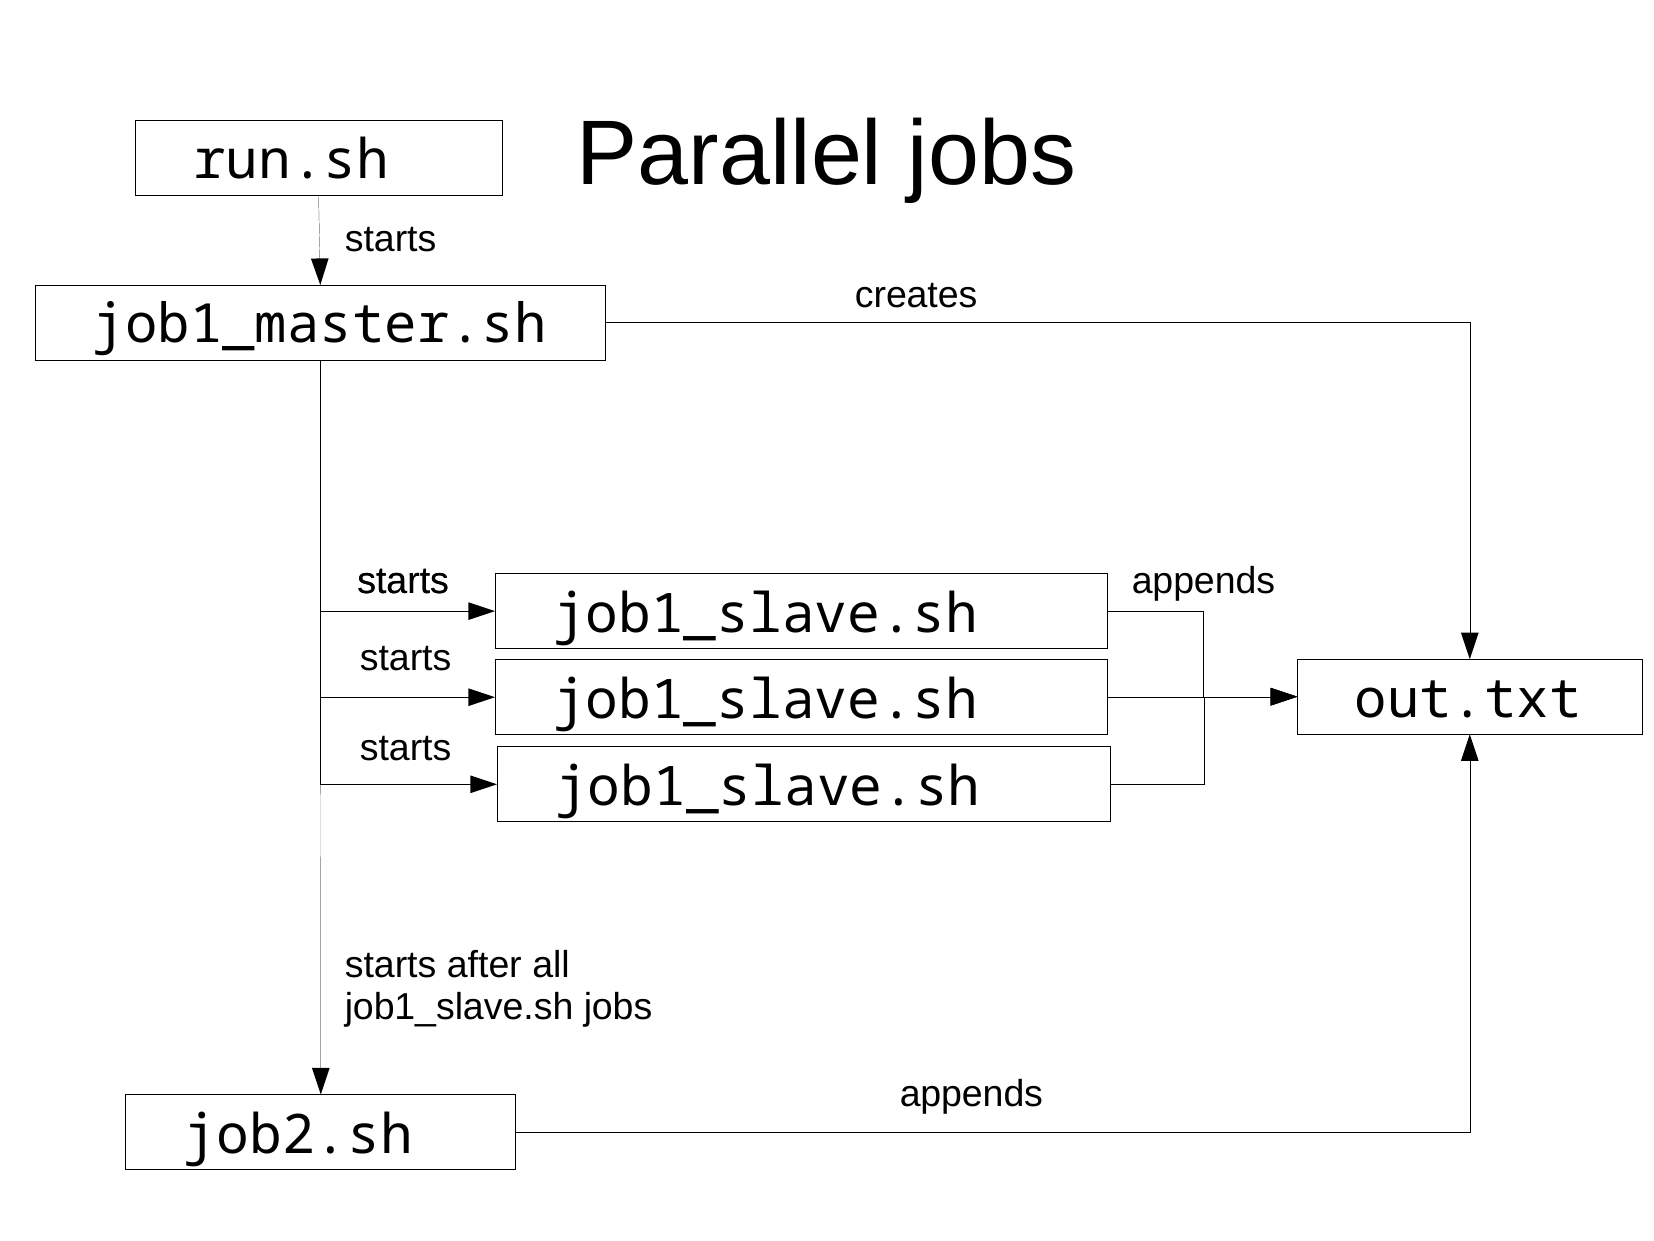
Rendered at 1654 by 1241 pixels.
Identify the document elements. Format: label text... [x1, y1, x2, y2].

text_box starts [342, 551, 464, 609]
text_box starts [345, 719, 467, 777]
list job2.sh [125, 1094, 516, 1170]
text_box starts [345, 629, 467, 687]
text_box appends [885, 1065, 1058, 1122]
text_box appends [1117, 551, 1291, 609]
text_box starts [330, 210, 452, 267]
text_box starts after all job1_slave.sh jobs [330, 936, 736, 1051]
title Parallel jobs [82, 49, 1571, 257]
list run.sh [135, 120, 503, 196]
list job1_master.sh [35, 285, 606, 361]
list job1_slave.sh [497, 746, 1111, 822]
text_box creates [840, 265, 993, 323]
list out.txt [1297, 659, 1643, 735]
list job1_slave.sh [495, 573, 1108, 649]
list job1_slave.sh [495, 659, 1108, 735]
